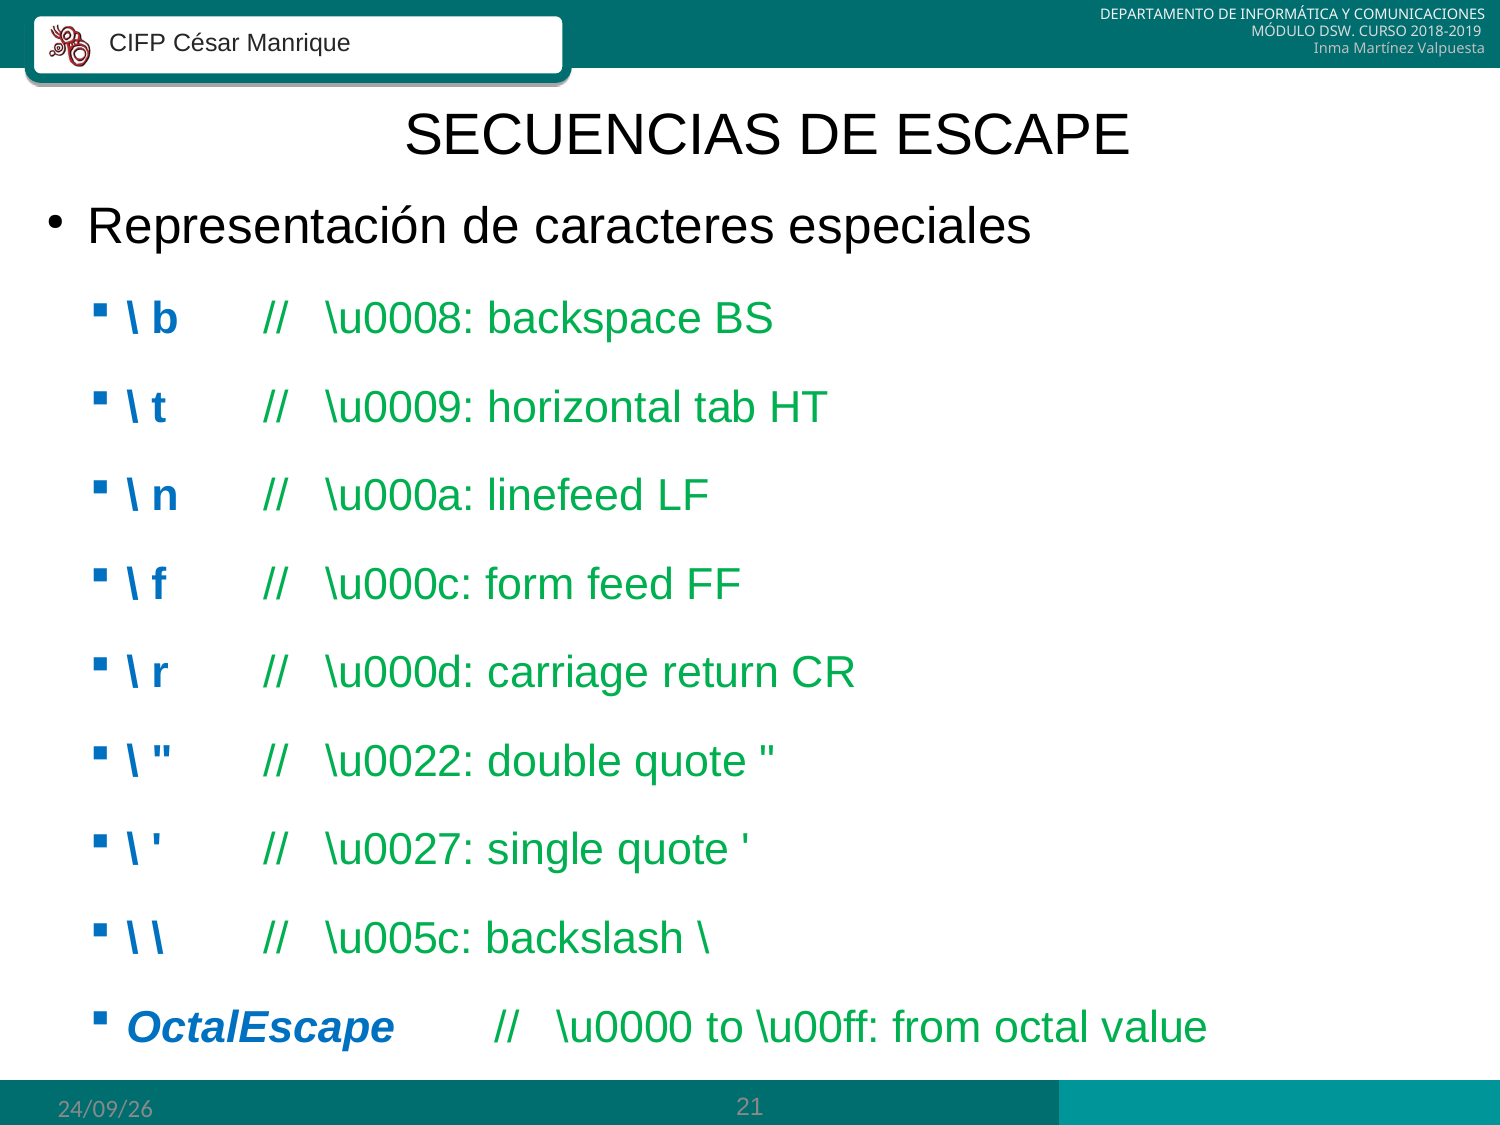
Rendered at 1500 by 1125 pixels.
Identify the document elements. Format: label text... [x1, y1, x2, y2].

text_box 18/09/18 [42, 1085, 344, 1125]
picture [47, 23, 93, 67]
title SECUENCIAS DE ESCAPE [17, 90, 1483, 173]
text_box <número> [512, 1082, 988, 1125]
list Representación de caracteres especiales \ b // \u0008: backspace BS \ t // \u0009: horizontal tab HT \ n // \u000a: linefeed LF \ f // \u000c: form feed FF \ r // \u000d: carriage return CR \ " // \u0022: double quote " \ ' // \u0027: single quote ' \ \ // \u005c: backslash \ OctalEscape // \u0000 to \u00ff: from octal value [17, 184, 1483, 1059]
